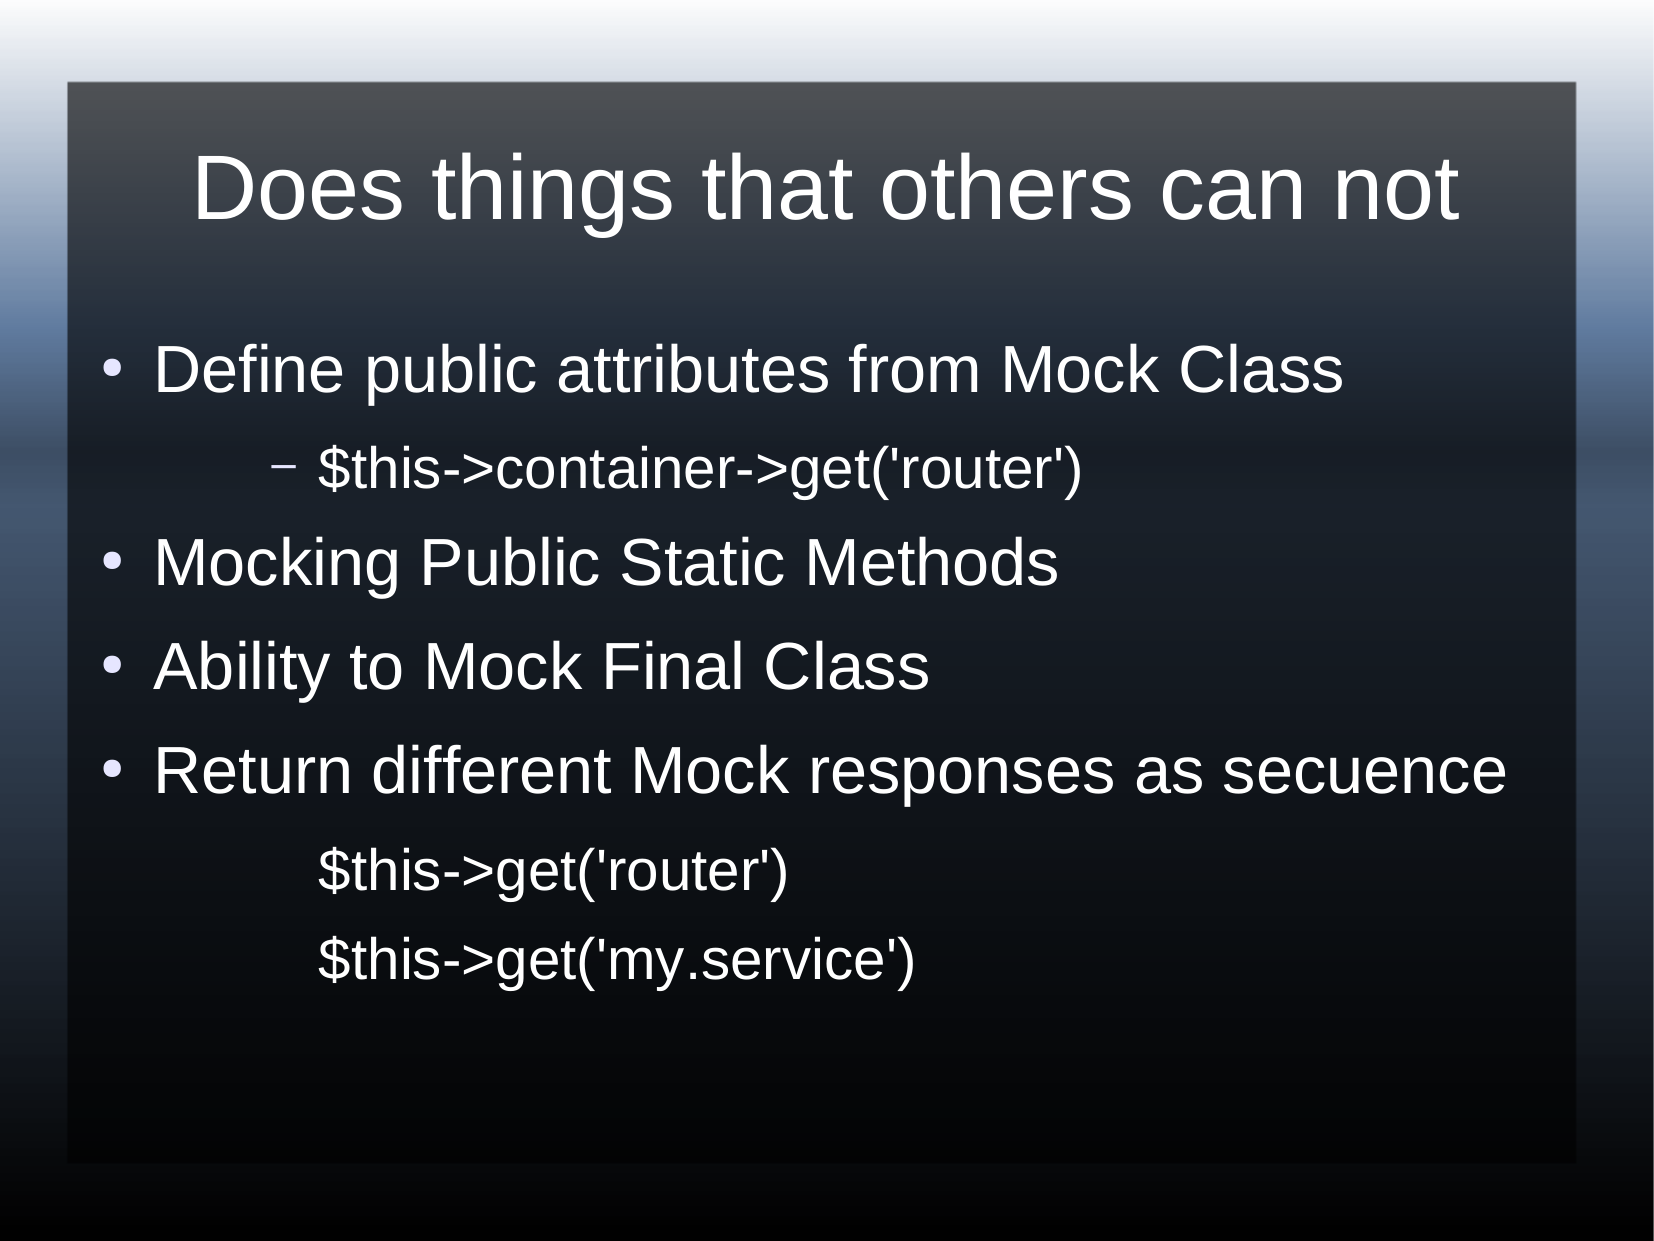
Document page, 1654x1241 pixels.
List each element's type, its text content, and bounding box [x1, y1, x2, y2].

title Does things that others can not [82, 84, 1571, 292]
list Define public attributes from Mock Class $this->container->get('router') Mocking Public Static Methods Ability to Mock Final Class Return different Mock responses as secuence $this->get('router') $this->get('my.service') [82, 331, 1571, 1081]
picture [0, 0, 1654, 1241]
